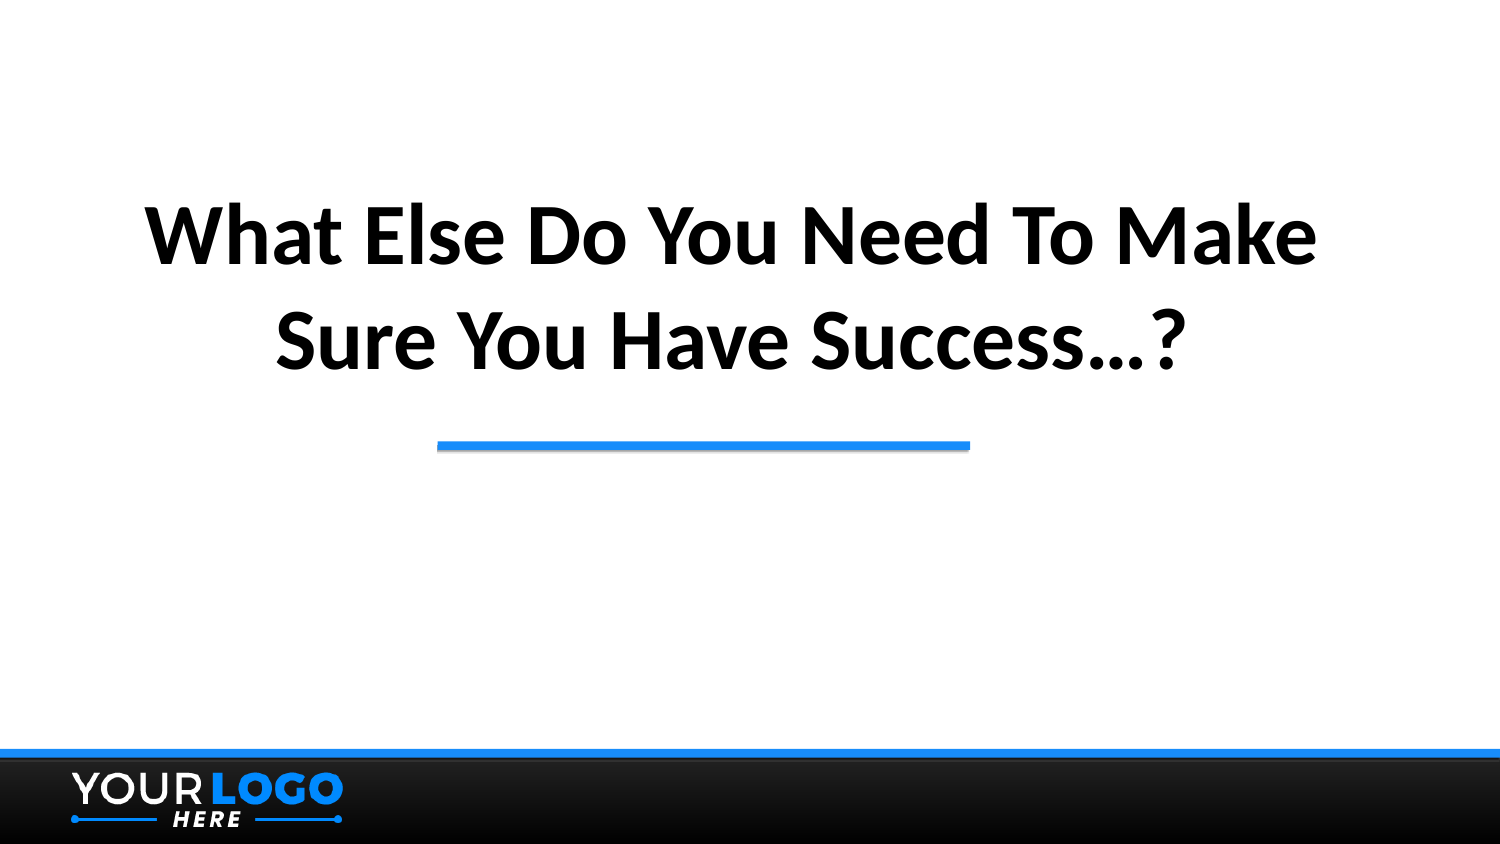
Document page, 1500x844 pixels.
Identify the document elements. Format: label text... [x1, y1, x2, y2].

picture [66, 766, 346, 831]
text_box What Else Do You Need To Make Sure You Have Success…? [47, 169, 1417, 395]
text_box [437, 441, 971, 450]
